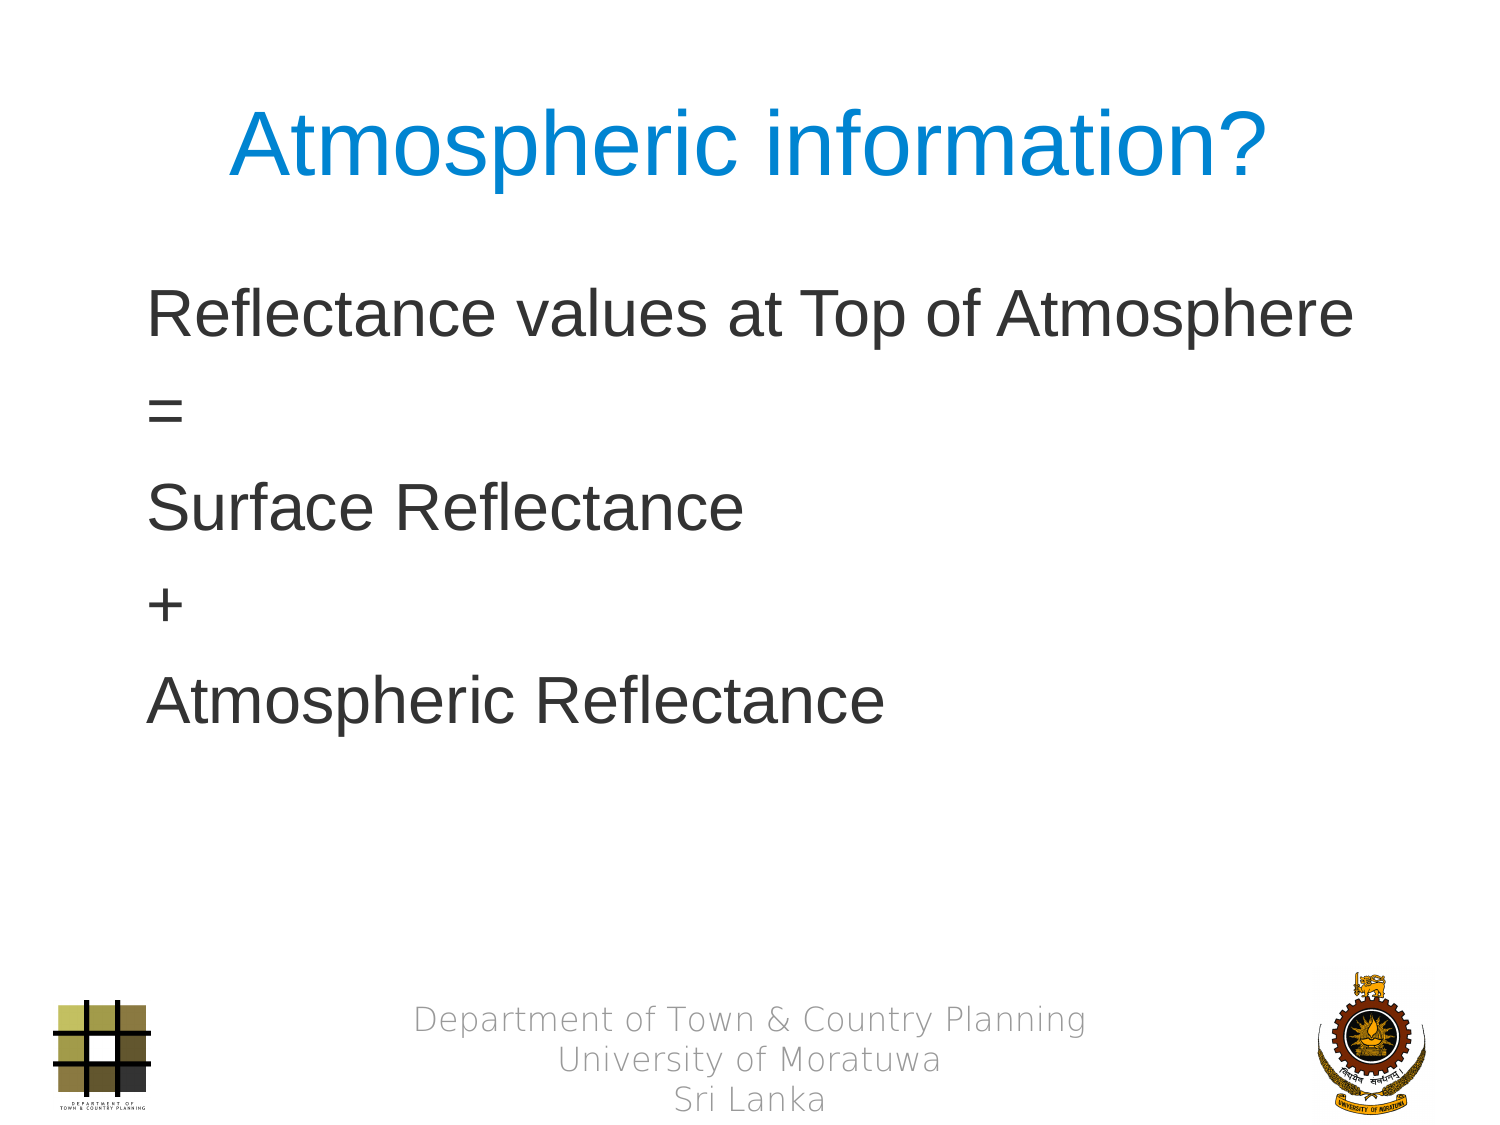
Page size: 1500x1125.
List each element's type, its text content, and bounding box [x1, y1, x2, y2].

picture [1312, 966, 1435, 1125]
title Atmospheric information? [75, 45, 1426, 233]
list Reflectance values at Top of Atmosphere = Surface Reflectance + Atmospheric Reflectance [75, 262, 1426, 916]
picture [53, 1000, 151, 1110]
